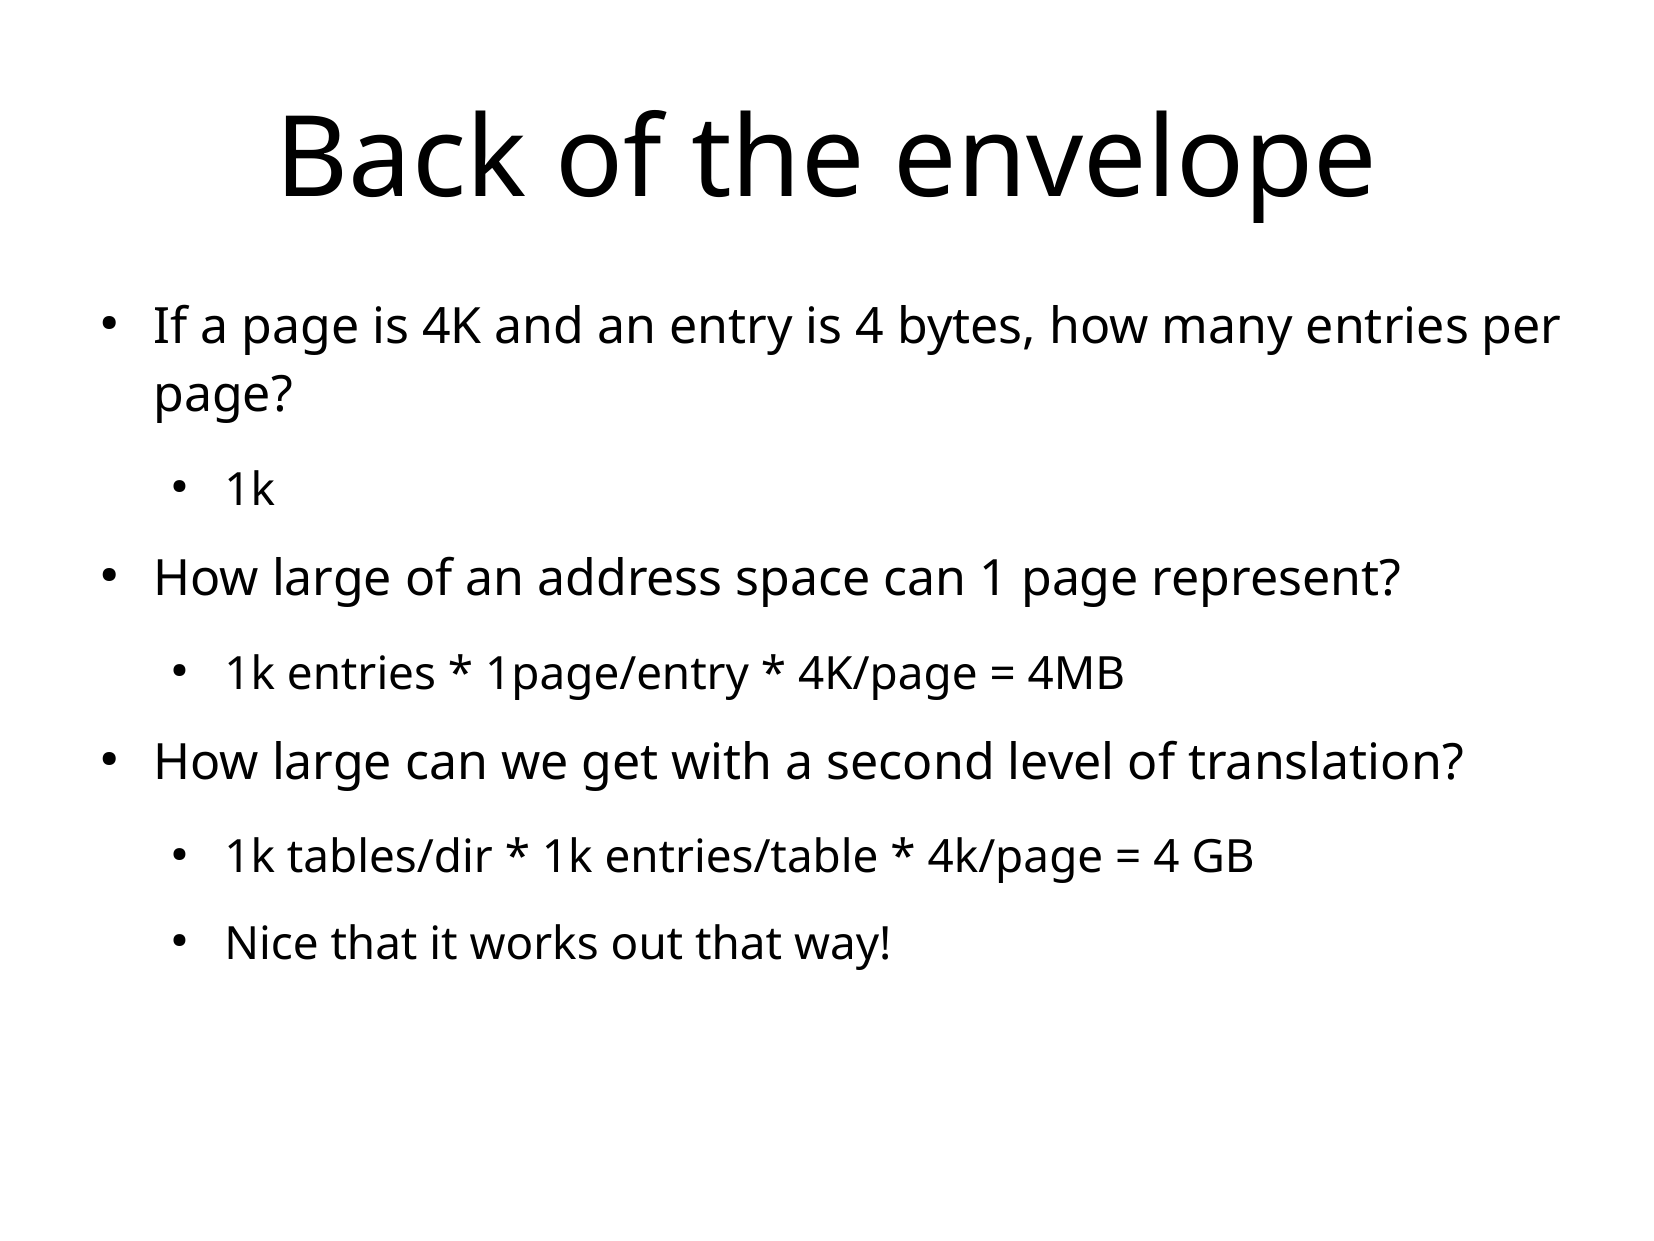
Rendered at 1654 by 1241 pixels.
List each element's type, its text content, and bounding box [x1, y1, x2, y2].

list If a page is 4K and an entry is 4 bytes, how many entries per page? 1k How large of an address space can 1 page represent? 1k entries * 1page/entry * 4K/page = 4MB How large can we get with a second level of translation? 1k tables/dir * 1k entries/table * 4k/page = 4 GB Nice that it works out that way! [82, 290, 1571, 1010]
title Back of the envelope [82, 49, 1571, 257]
